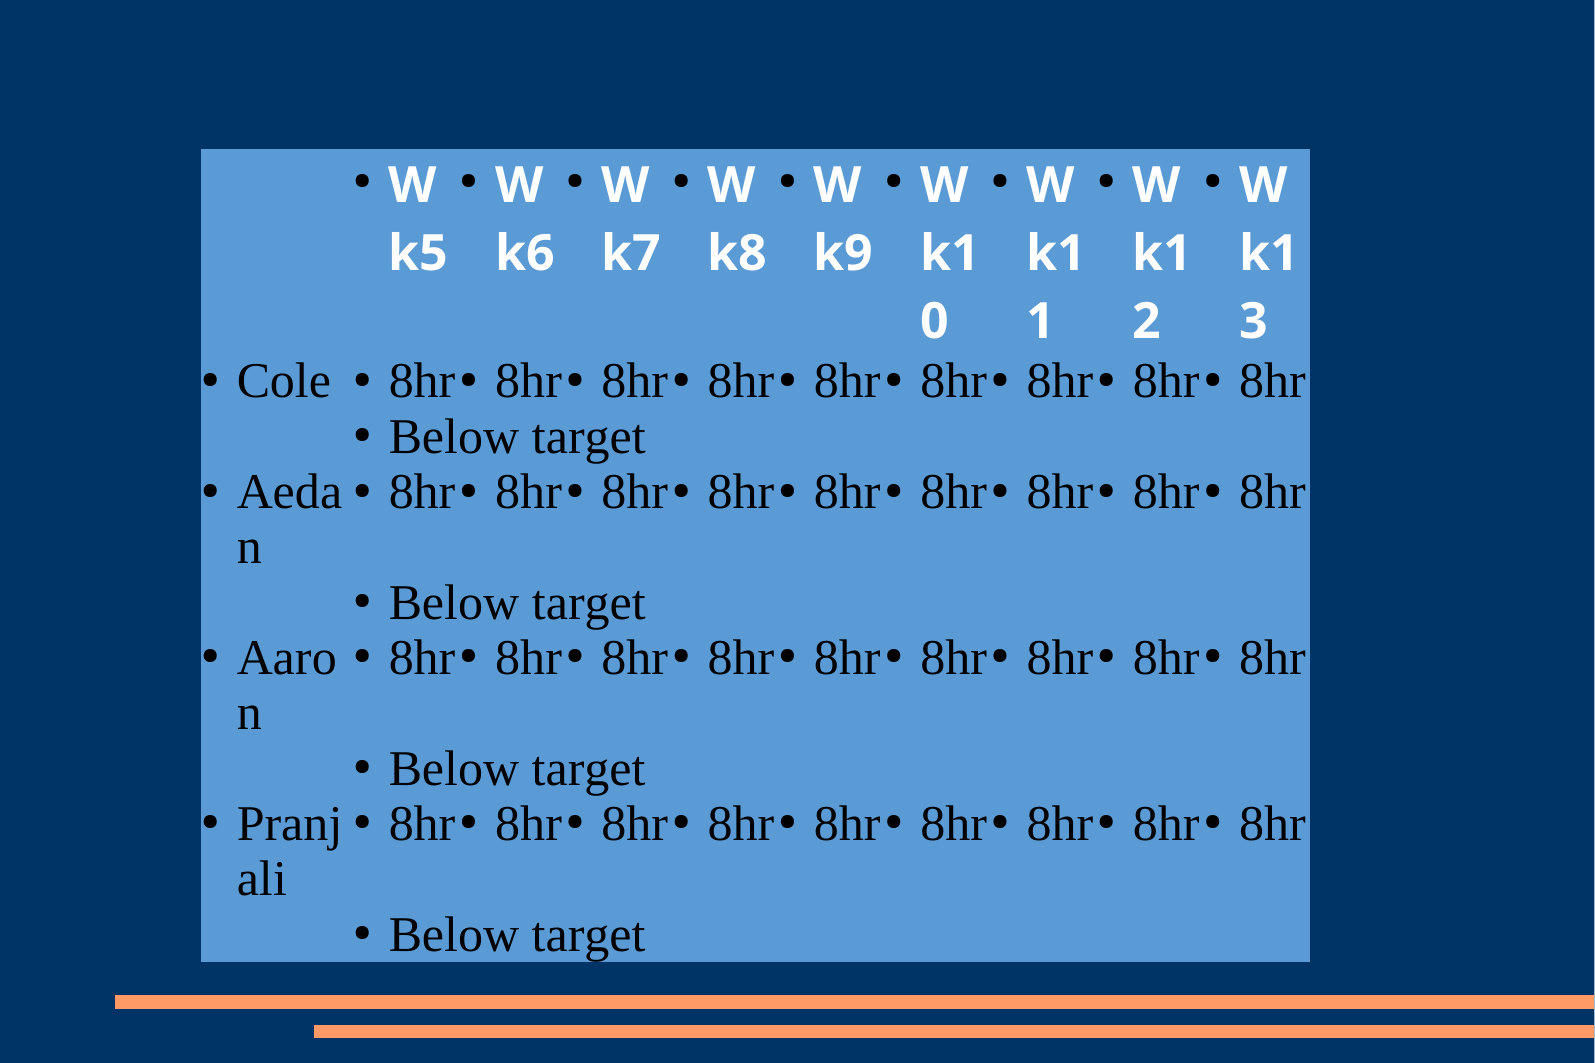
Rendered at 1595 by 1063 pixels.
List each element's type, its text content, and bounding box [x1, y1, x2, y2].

table_cell 8hr [1097, 796, 1204, 907]
table_cell 8hr [779, 630, 885, 741]
table_cell 8hr [353, 353, 460, 409]
table_cell [201, 907, 353, 962]
table_cell 8hr [885, 796, 991, 907]
table_header Wk5 [353, 149, 460, 353]
table_header [201, 149, 353, 353]
table_cell [201, 575, 353, 630]
table_cell 8hr [672, 796, 779, 907]
table_cell Below target [353, 907, 1310, 962]
table_cell Pranjali [201, 796, 353, 907]
table_cell [201, 741, 353, 796]
table_cell 8hr [460, 796, 566, 907]
table_cell 8hr [1204, 796, 1310, 907]
table_cell [201, 409, 353, 464]
table_cell 8hr [991, 464, 1097, 575]
table_cell 8hr [991, 630, 1097, 741]
table_cell Below target [353, 575, 1310, 630]
table_cell 8hr [779, 464, 885, 575]
table_cell 8hr [460, 464, 566, 575]
table_cell 8hr [991, 353, 1097, 409]
table_cell 8hr [779, 353, 885, 409]
table_cell Aaron [201, 630, 353, 741]
table_cell 8hr [460, 353, 566, 409]
table_cell 8hr [885, 630, 991, 741]
table_header Wk7 [566, 149, 672, 353]
table_cell Cole [201, 353, 353, 409]
table_header Wk13 [1204, 149, 1310, 353]
table_cell 8hr [672, 464, 779, 575]
table_cell 8hr [672, 630, 779, 741]
table_cell 8hr [885, 464, 991, 575]
table_cell 8hr [1097, 353, 1204, 409]
table_header Wk12 [1097, 149, 1204, 353]
table_header Wk10 [885, 149, 991, 353]
table_header Wk11 [991, 149, 1097, 353]
table_header Wk6 [460, 149, 566, 353]
table_cell 8hr [1097, 464, 1204, 575]
table_cell 8hr [353, 796, 460, 907]
table_cell 8hr [353, 464, 460, 575]
table_cell 8hr [1097, 630, 1204, 741]
table_header Wk8 [672, 149, 779, 353]
table_cell Aedan [201, 464, 353, 575]
table_cell Below target [353, 741, 1310, 796]
table_cell Below target [353, 409, 1310, 464]
table_cell 8hr [779, 796, 885, 907]
table_cell 8hr [566, 353, 672, 409]
table_cell 8hr [566, 464, 672, 575]
table_cell 8hr [566, 796, 672, 907]
table_cell 8hr [1204, 353, 1310, 409]
table_cell 8hr [991, 796, 1097, 907]
table_cell 8hr [885, 353, 991, 409]
table_cell 8hr [1204, 630, 1310, 741]
table_cell 8hr [672, 353, 779, 409]
table_cell 8hr [353, 630, 460, 741]
table_cell 8hr [1204, 464, 1310, 575]
table_cell 8hr [460, 630, 566, 741]
table_header Wk9 [779, 149, 885, 353]
table_cell 8hr [566, 630, 672, 741]
